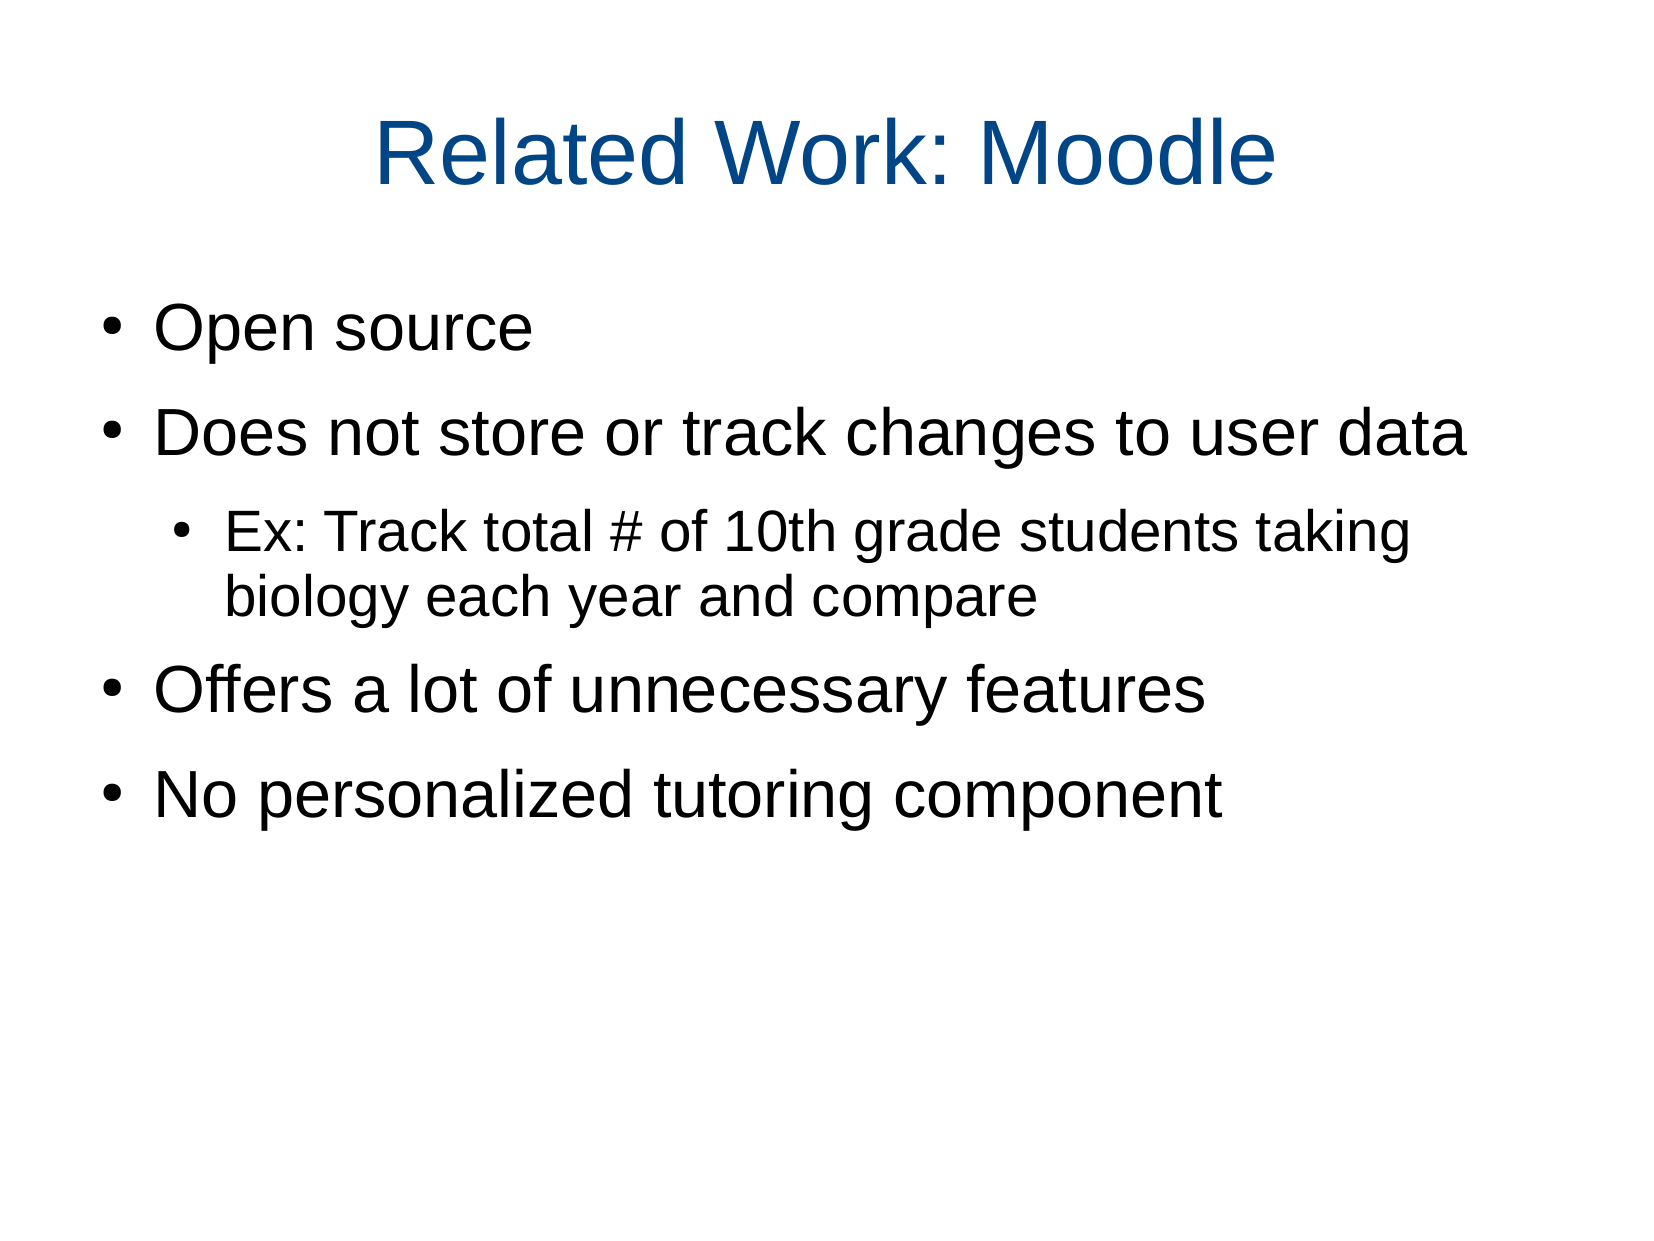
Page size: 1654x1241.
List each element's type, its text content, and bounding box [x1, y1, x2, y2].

title Related Work: Moodle [82, 49, 1571, 257]
list Open source Does not store or track changes to user data Ex: Track total # of 10th grade students taking biology each year and compare Offers a lot of unnecessary features No personalized tutoring component [82, 290, 1571, 1109]
